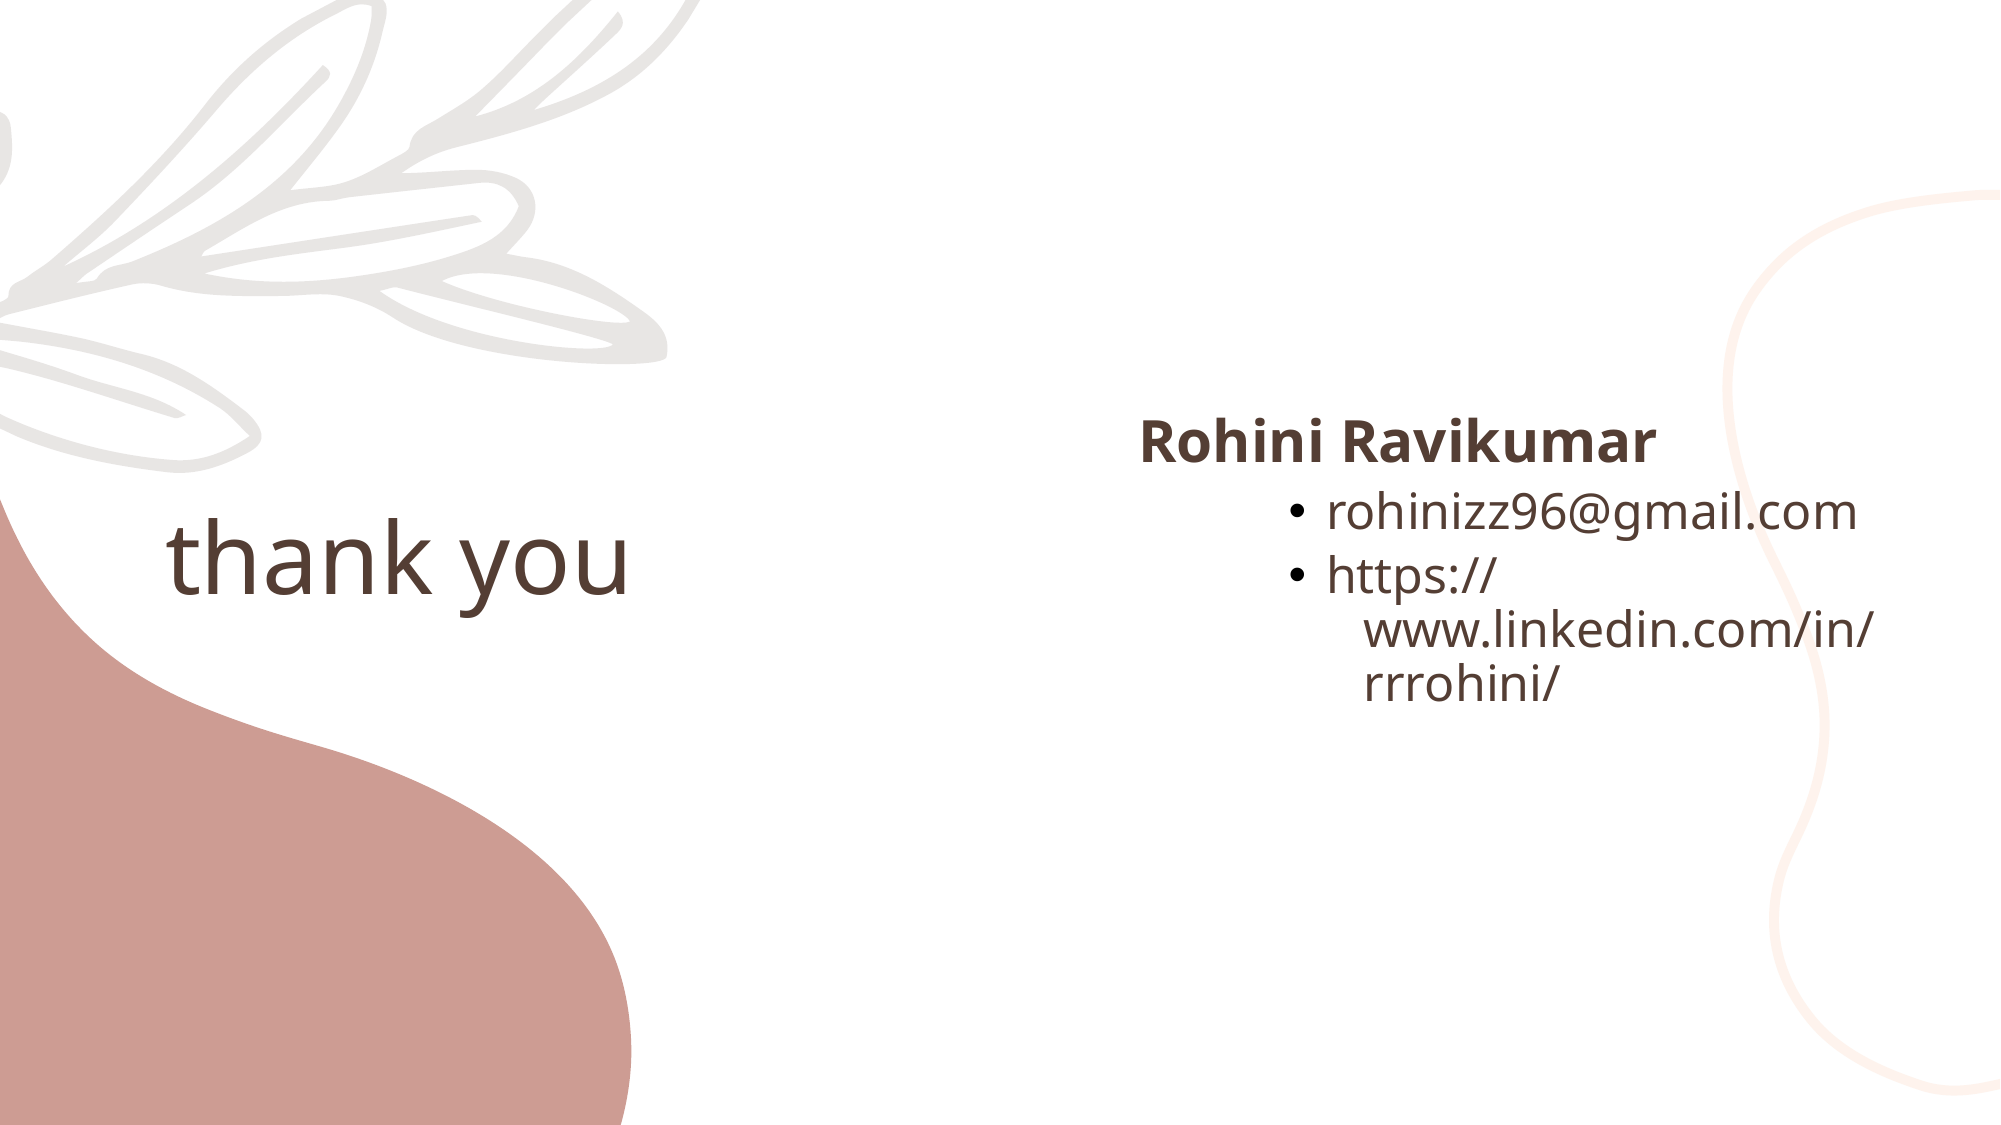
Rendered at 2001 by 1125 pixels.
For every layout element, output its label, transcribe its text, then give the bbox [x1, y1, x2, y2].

title thank you [150, 149, 1076, 976]
list Rohini Ravikumar rohinizz96@gmail.com https://www.linkedin.com/in/rrrohini/ [1123, 149, 1919, 976]
